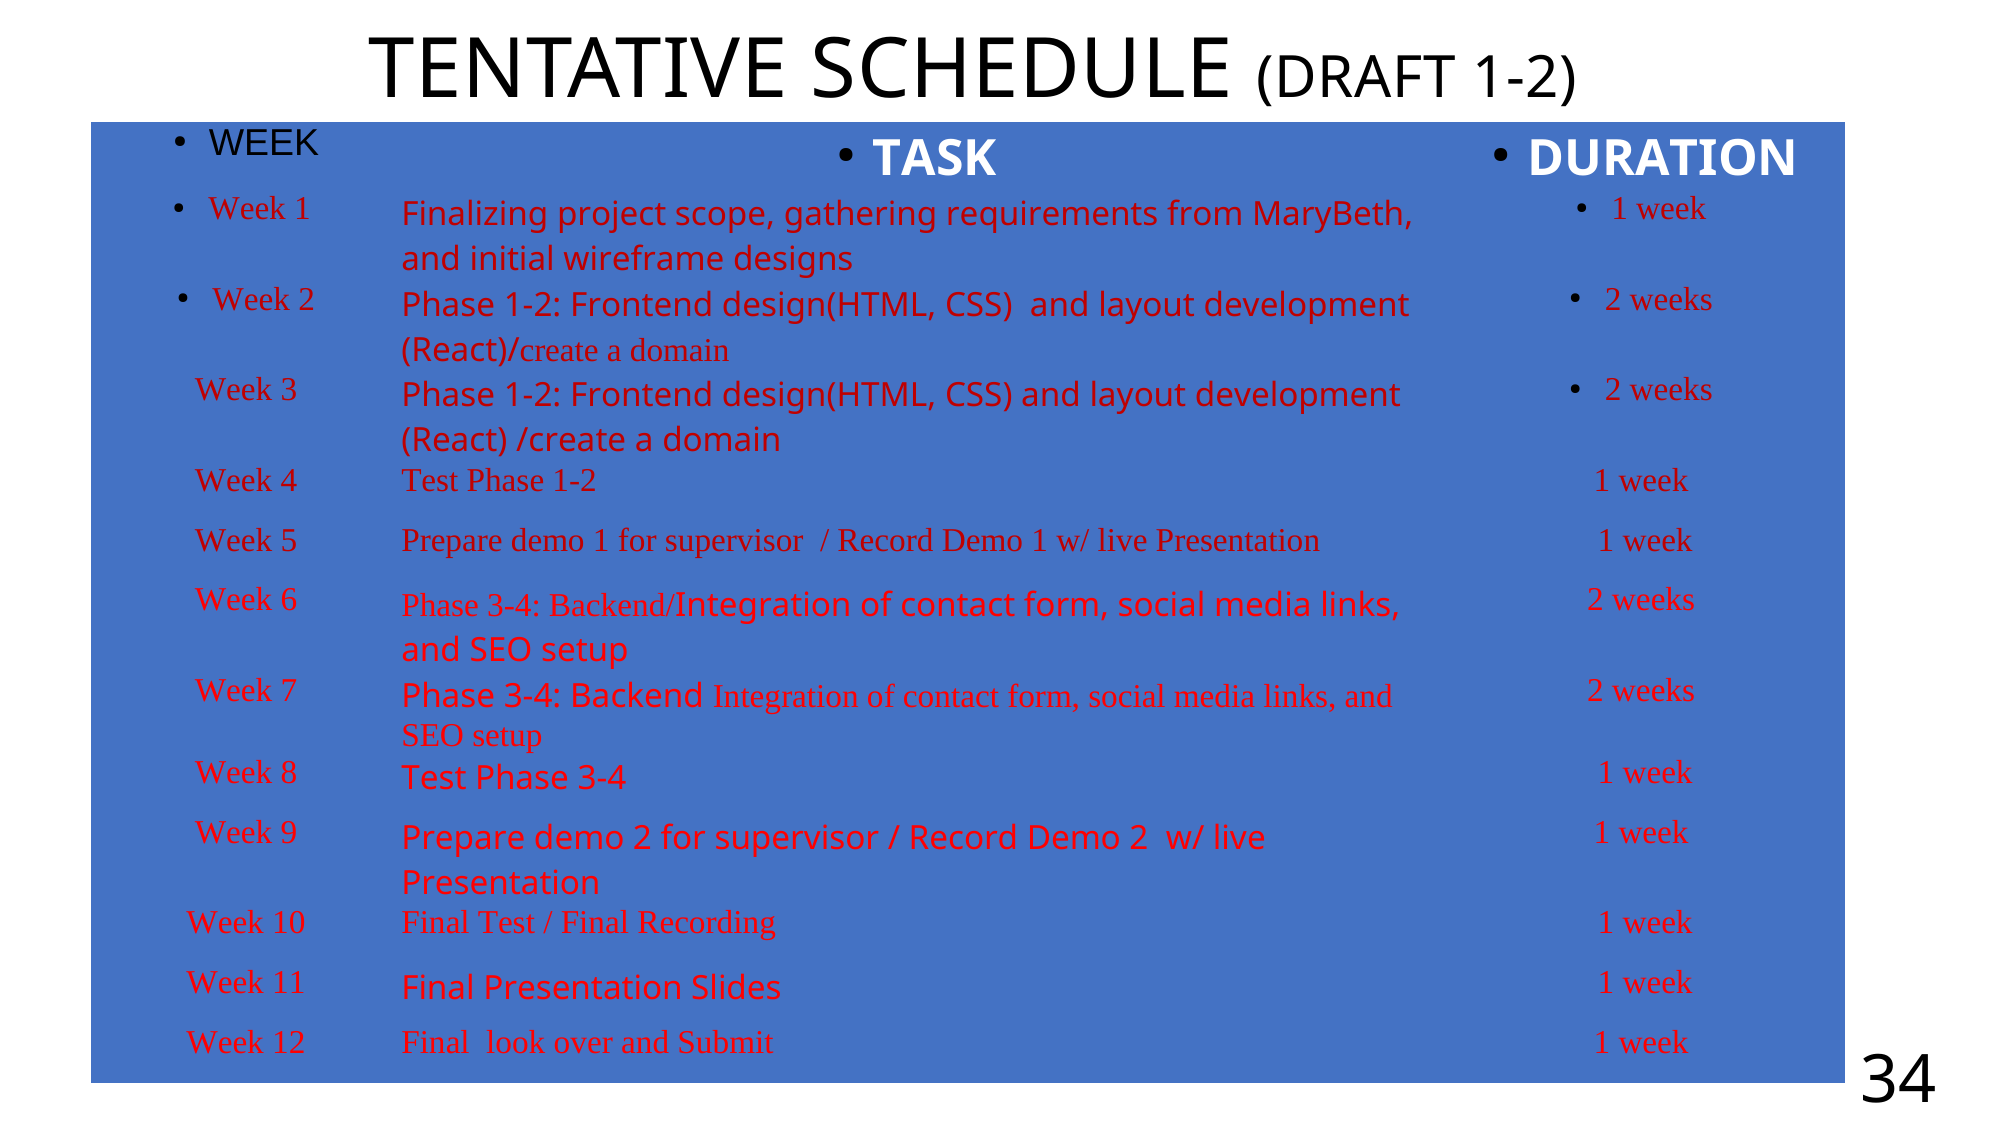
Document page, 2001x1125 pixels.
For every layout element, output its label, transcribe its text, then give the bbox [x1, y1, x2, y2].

table_cell Prepare demo 1 for supervisor / Record Demo 1 w/ live Presentation [401, 521, 1445, 581]
table_cell Week 8 [91, 754, 401, 814]
table_cell 2 weeks [1445, 581, 1845, 672]
table_cell Phase 1-2: Frontend design(HTML, CSS) and layout development (React) /create a domain [401, 371, 1445, 462]
table_cell Week 11 [91, 964, 401, 1024]
table_cell Test Phase 1-2 [401, 462, 1445, 521]
table_cell Week 1 [91, 190, 401, 281]
title TENTATIVE schedule (DRAFT 1-2) [96, 0, 1850, 172]
table_cell Week 6 [91, 581, 401, 672]
table_cell Prepare demo 2 for supervisor / Record Demo 2 w/ live Presentation [401, 814, 1445, 904]
table_cell Phase 3-4: Backend/Integration of contact form, social media links, and SEO setup [401, 581, 1445, 672]
table_header TASK [401, 122, 1445, 190]
table_cell 1 week [1445, 190, 1845, 281]
slide_number 28 [1845, 1028, 1956, 1089]
table_cell 1 week [1445, 754, 1845, 814]
table_cell Final look over and Submit [401, 1024, 1445, 1083]
table_cell Week 7 [91, 672, 401, 754]
table_cell 1 week [1445, 964, 1845, 1024]
table_cell Week 5 [91, 521, 401, 581]
table_cell 1 week [1445, 521, 1845, 581]
table_cell Week 3 [91, 371, 401, 462]
table_cell Finalizing project scope, gathering requirements from MaryBeth, and initial wireframe designs [401, 190, 1445, 281]
table_cell 1 week [1445, 814, 1845, 904]
table_header DURATION [1445, 122, 1845, 190]
table_cell Final Presentation Slides [401, 964, 1445, 1024]
table_header WEEK [91, 122, 401, 190]
table_cell 1 week [1445, 1024, 1845, 1083]
table_cell Week 9 [91, 814, 401, 904]
table_cell Week 2 [91, 281, 401, 371]
table_cell 2 weeks [1445, 371, 1845, 462]
table_cell Week 12 [91, 1024, 401, 1083]
table_cell 2 weeks [1445, 281, 1845, 371]
table_cell 2 weeks [1445, 672, 1845, 754]
table_cell Week 10 [91, 904, 401, 964]
table_cell Final Test / Final Recording [401, 904, 1445, 964]
table_cell 1 week [1445, 904, 1845, 964]
table_cell 1 week [1445, 462, 1845, 521]
table_cell Phase 1-2: Frontend design(HTML, CSS) and layout development (React)/create a domain [401, 281, 1445, 371]
table_cell Week 4 [91, 462, 401, 521]
table_cell Phase 3-4: Backend Integration of contact form, social media links, and SEO setup [401, 672, 1445, 754]
table_cell Test Phase 3-4 [401, 754, 1445, 814]
